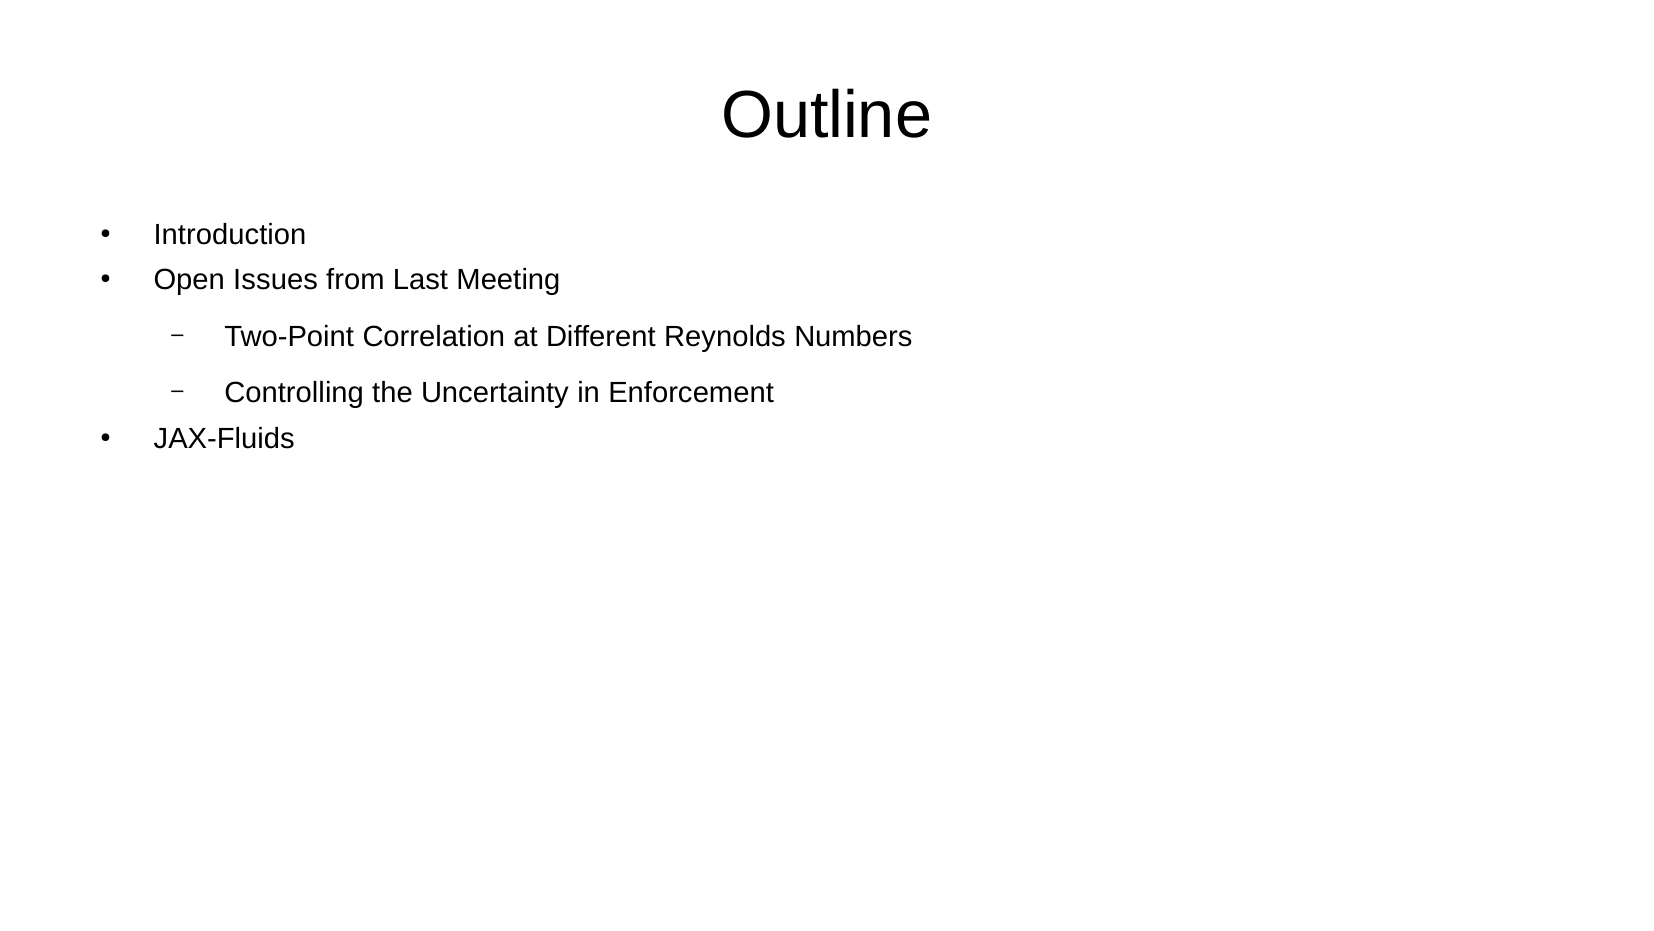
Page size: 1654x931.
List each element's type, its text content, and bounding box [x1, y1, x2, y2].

title Outline [82, 37, 1571, 193]
list Introduction Open Issues from Last Meeting Two-Point Correlation at Different Reynolds Numbers Controlling the Uncertainty in Enforcement JAX-Fluids [82, 217, 1571, 758]
